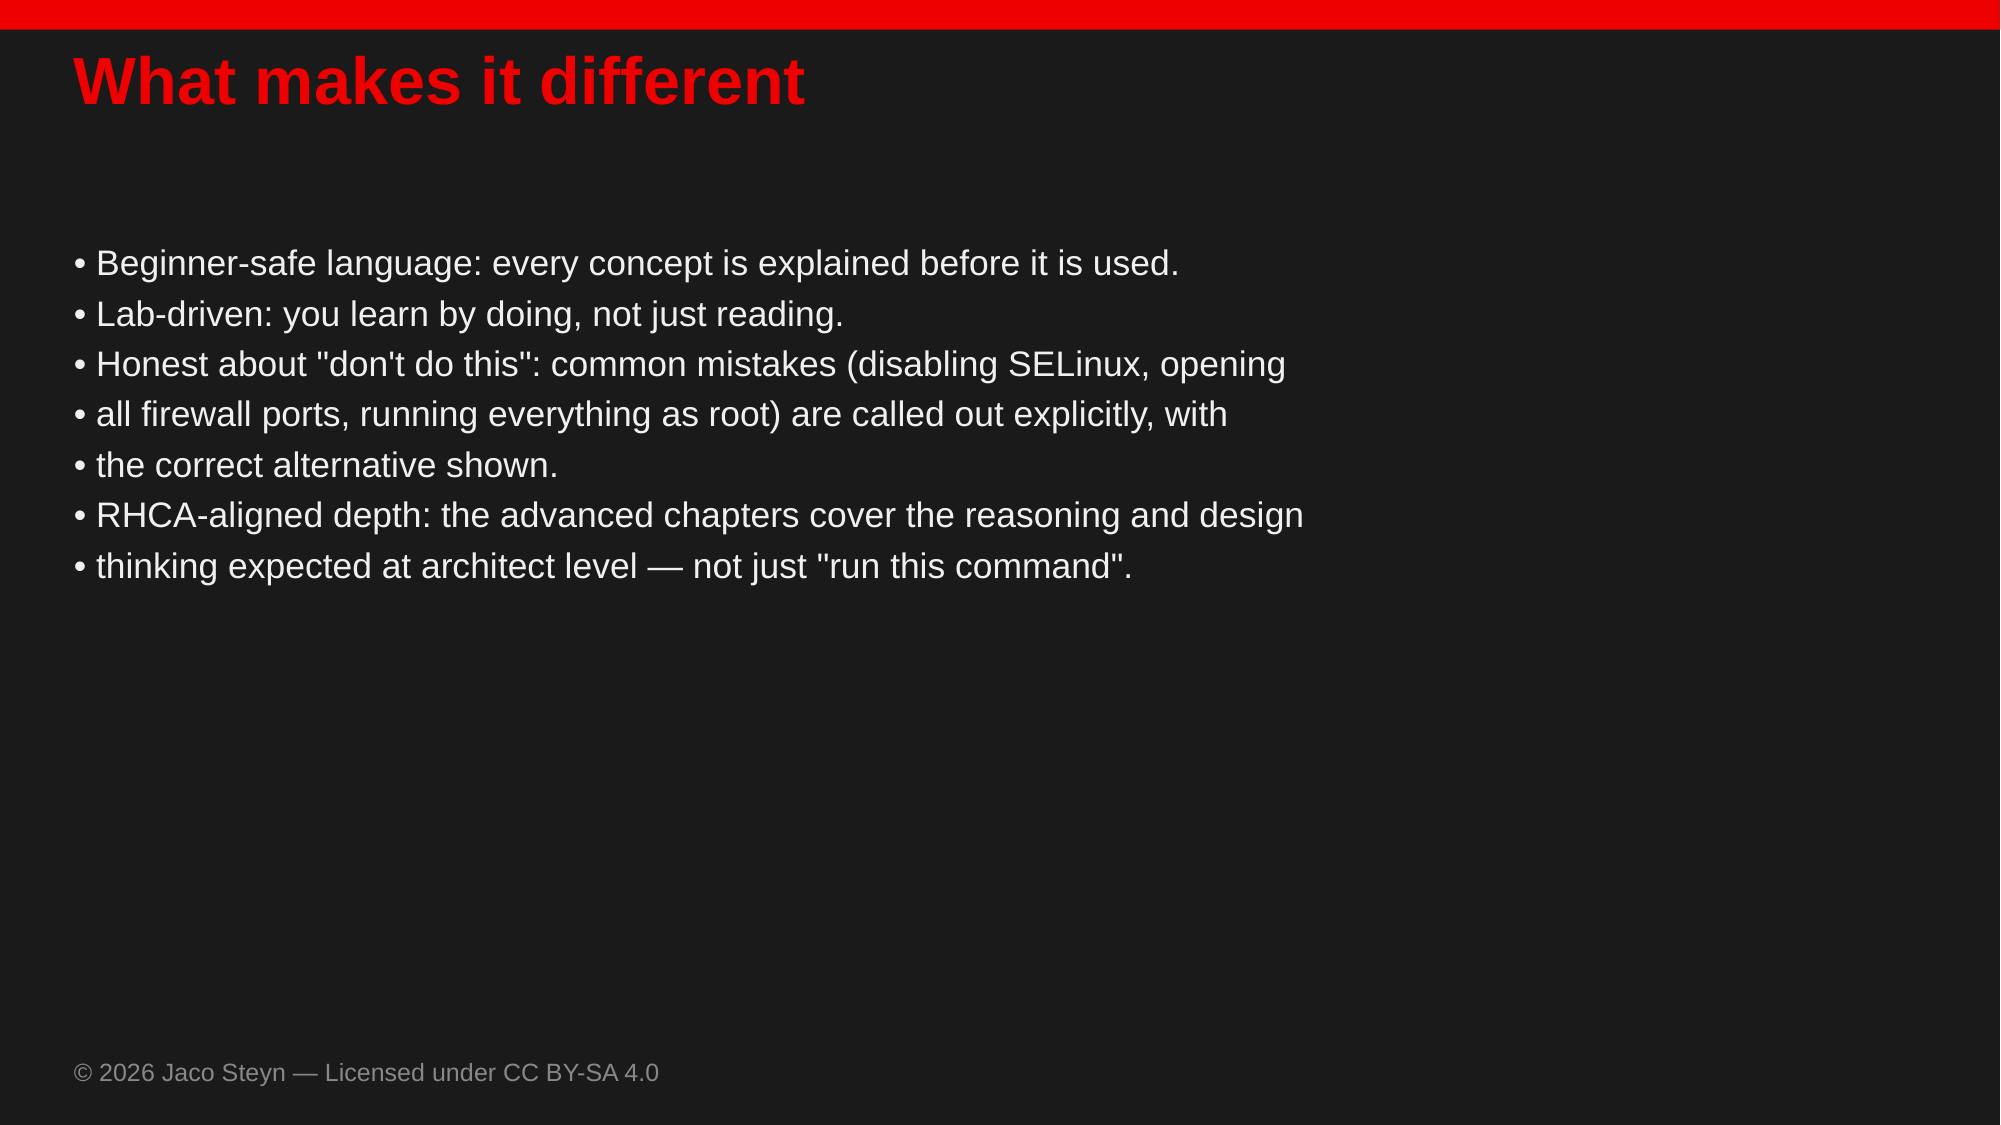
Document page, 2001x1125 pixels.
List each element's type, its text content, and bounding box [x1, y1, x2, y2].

text_box What makes it different [59, 36, 1942, 208]
text_box [0, 0, 2001, 30]
text_box © 2026 Jaco Steyn — Licensed under CC BY-SA 4.0 [59, 1051, 1942, 1093]
text_box • Beginner-safe language: every concept is explained before it is used. • Lab-driven: you learn by doing, not just reading. • Honest about "don't do this": common mistakes (disabling SELinux, opening • all firewall ports, running everything as root) are called out explicitly, with • the correct alternative shown. • RHCA-aligned depth: the advanced chapters cover the reasoning and design • thinking expected at architect level — not just "run this command". [59, 236, 1942, 1037]
